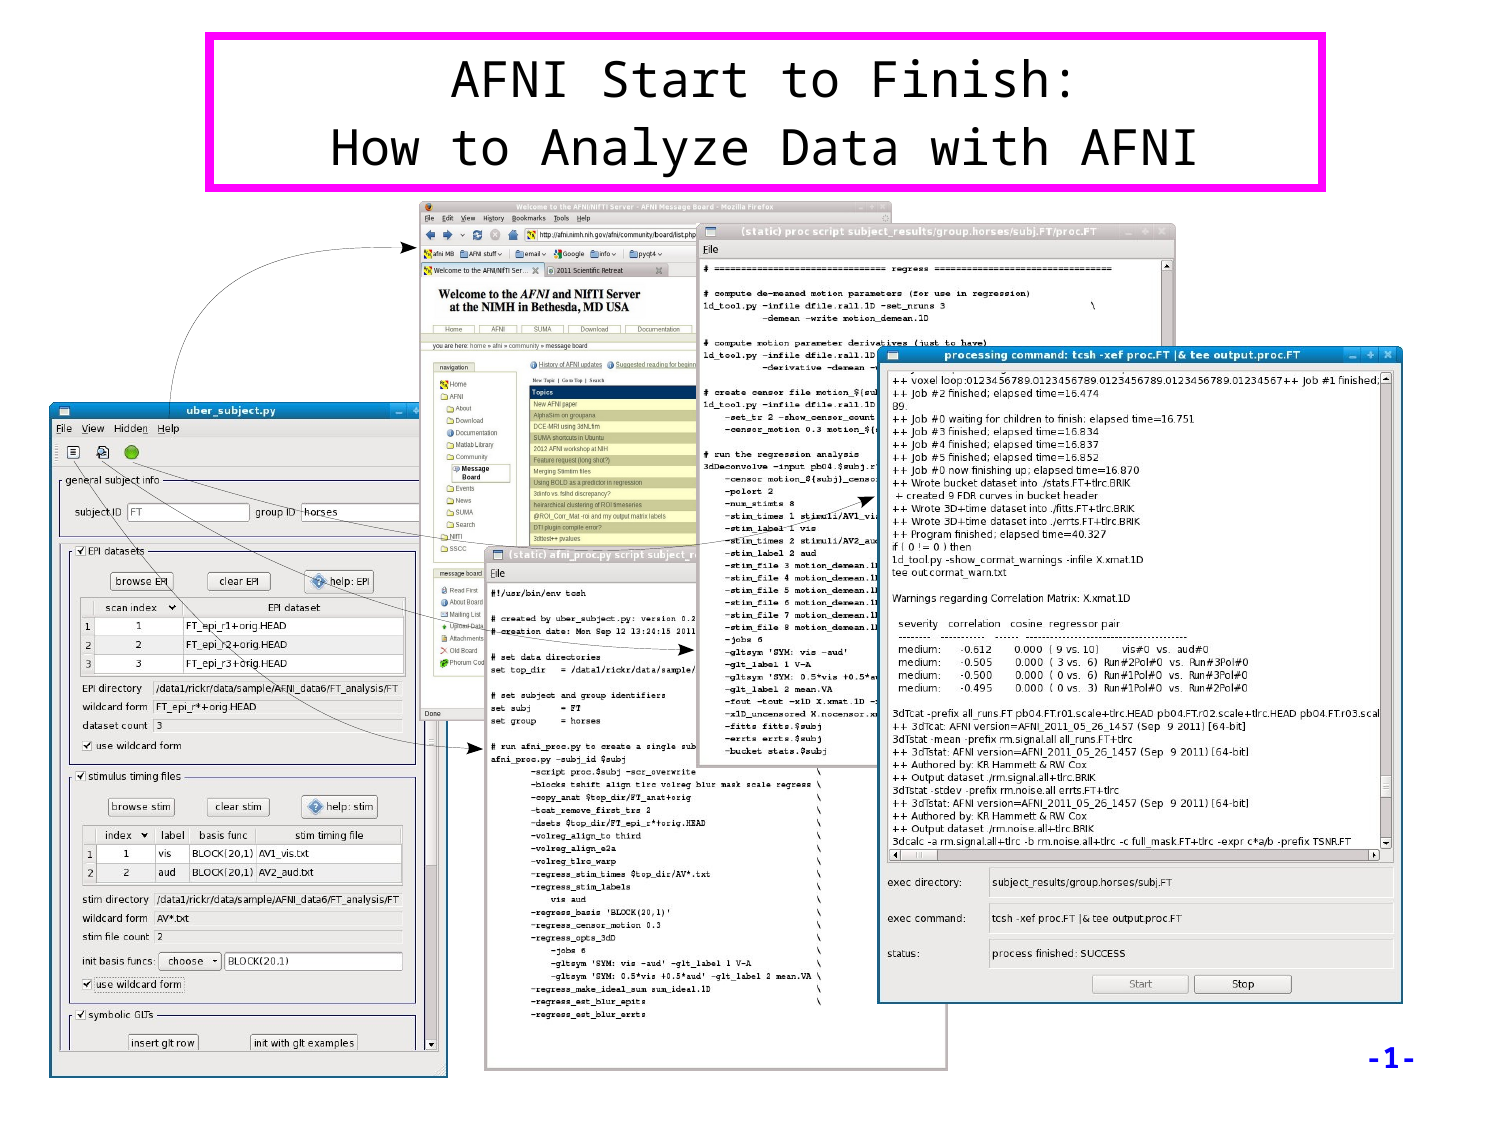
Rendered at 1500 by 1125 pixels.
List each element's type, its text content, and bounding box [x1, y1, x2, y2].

picture [49, 201, 1403, 1078]
picture [49, 402, 68, 406]
title AFNI Start to Finish: How to Analyze Data with AFNI [209, 43, 1322, 181]
